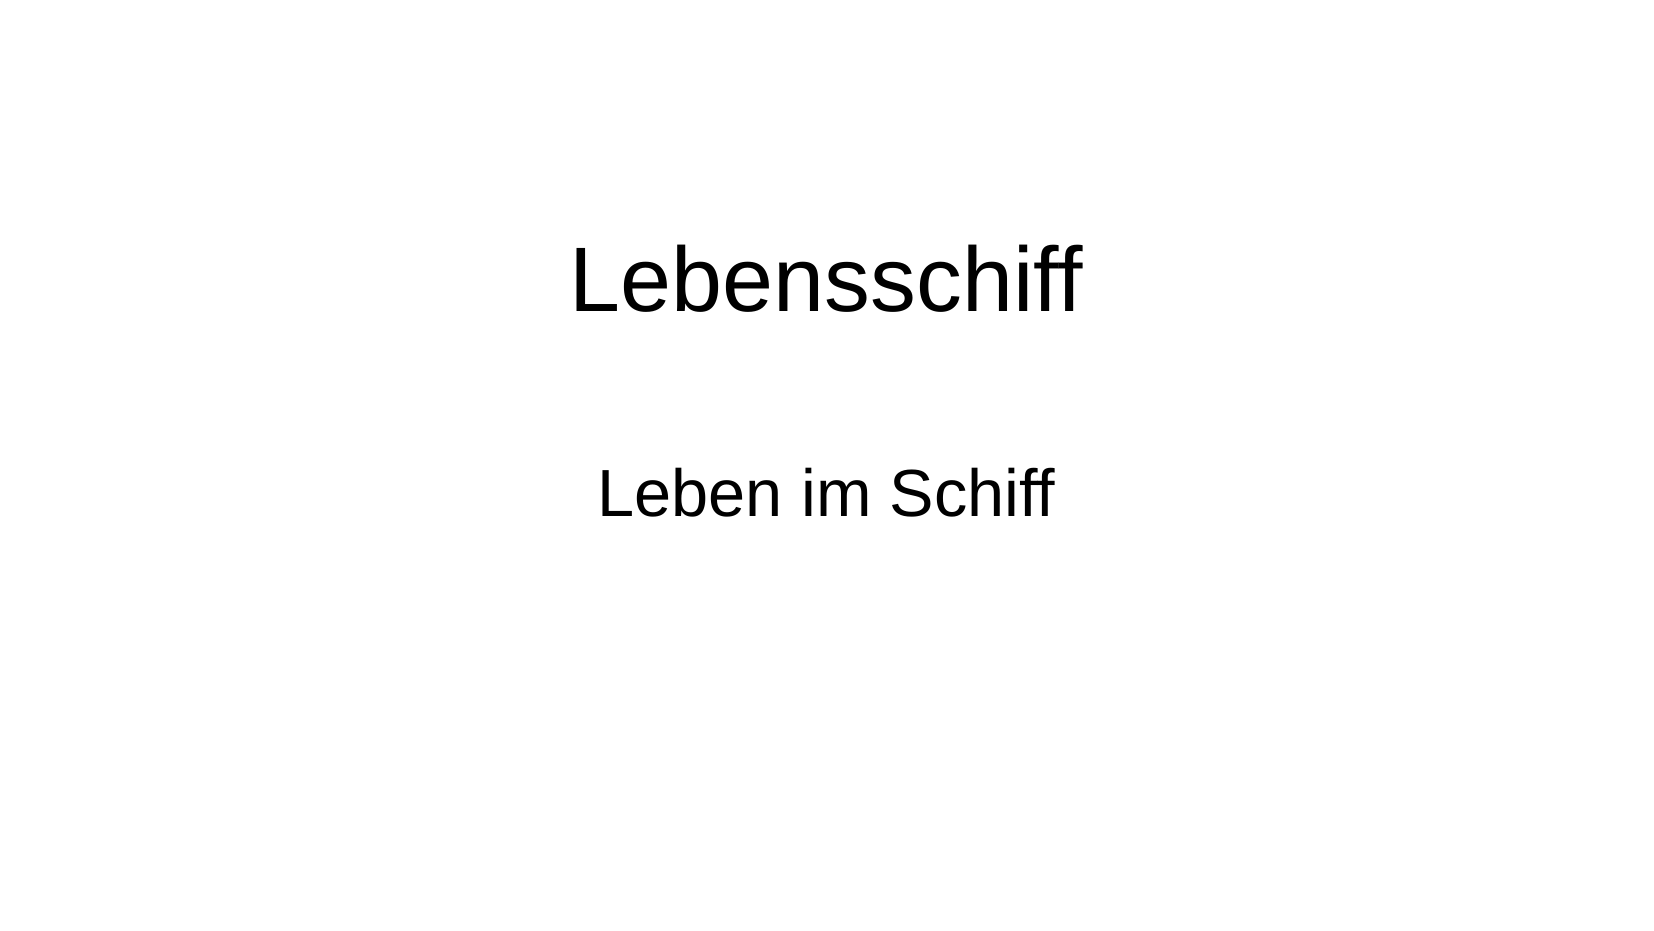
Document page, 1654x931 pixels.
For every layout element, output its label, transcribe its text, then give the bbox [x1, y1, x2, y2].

title Lebensschiff [82, 202, 1571, 358]
subtitle Leben im Schiff [82, 366, 1571, 622]
